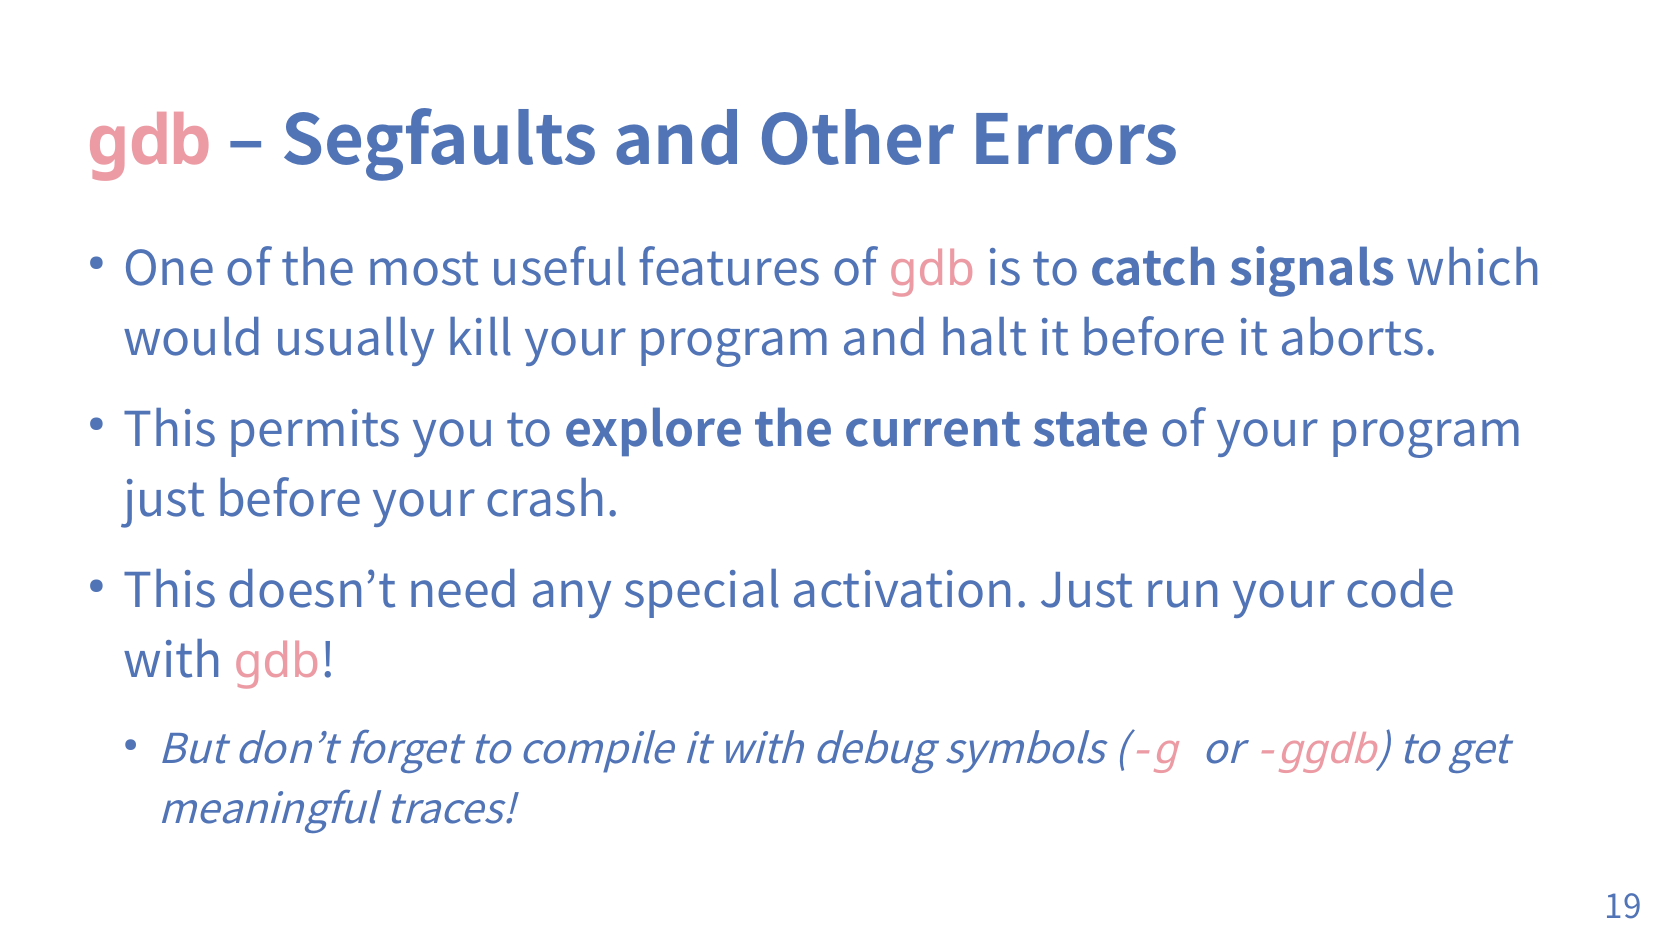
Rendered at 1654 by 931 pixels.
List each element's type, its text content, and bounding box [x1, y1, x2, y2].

list One of the most useful features of gdb is to catch signals which would usually kill your program and halt it before it aborts. This permits you to explore the current state of your program just before your crash. This doesn’t need any special activation. Just run your code with gdb! But don’t forget to compile it with debug symbols (-g or -ggdb) to get meaningful traces! [87, 229, 1553, 840]
title gdb – Segfaults and Other Errors [87, 93, 1563, 176]
